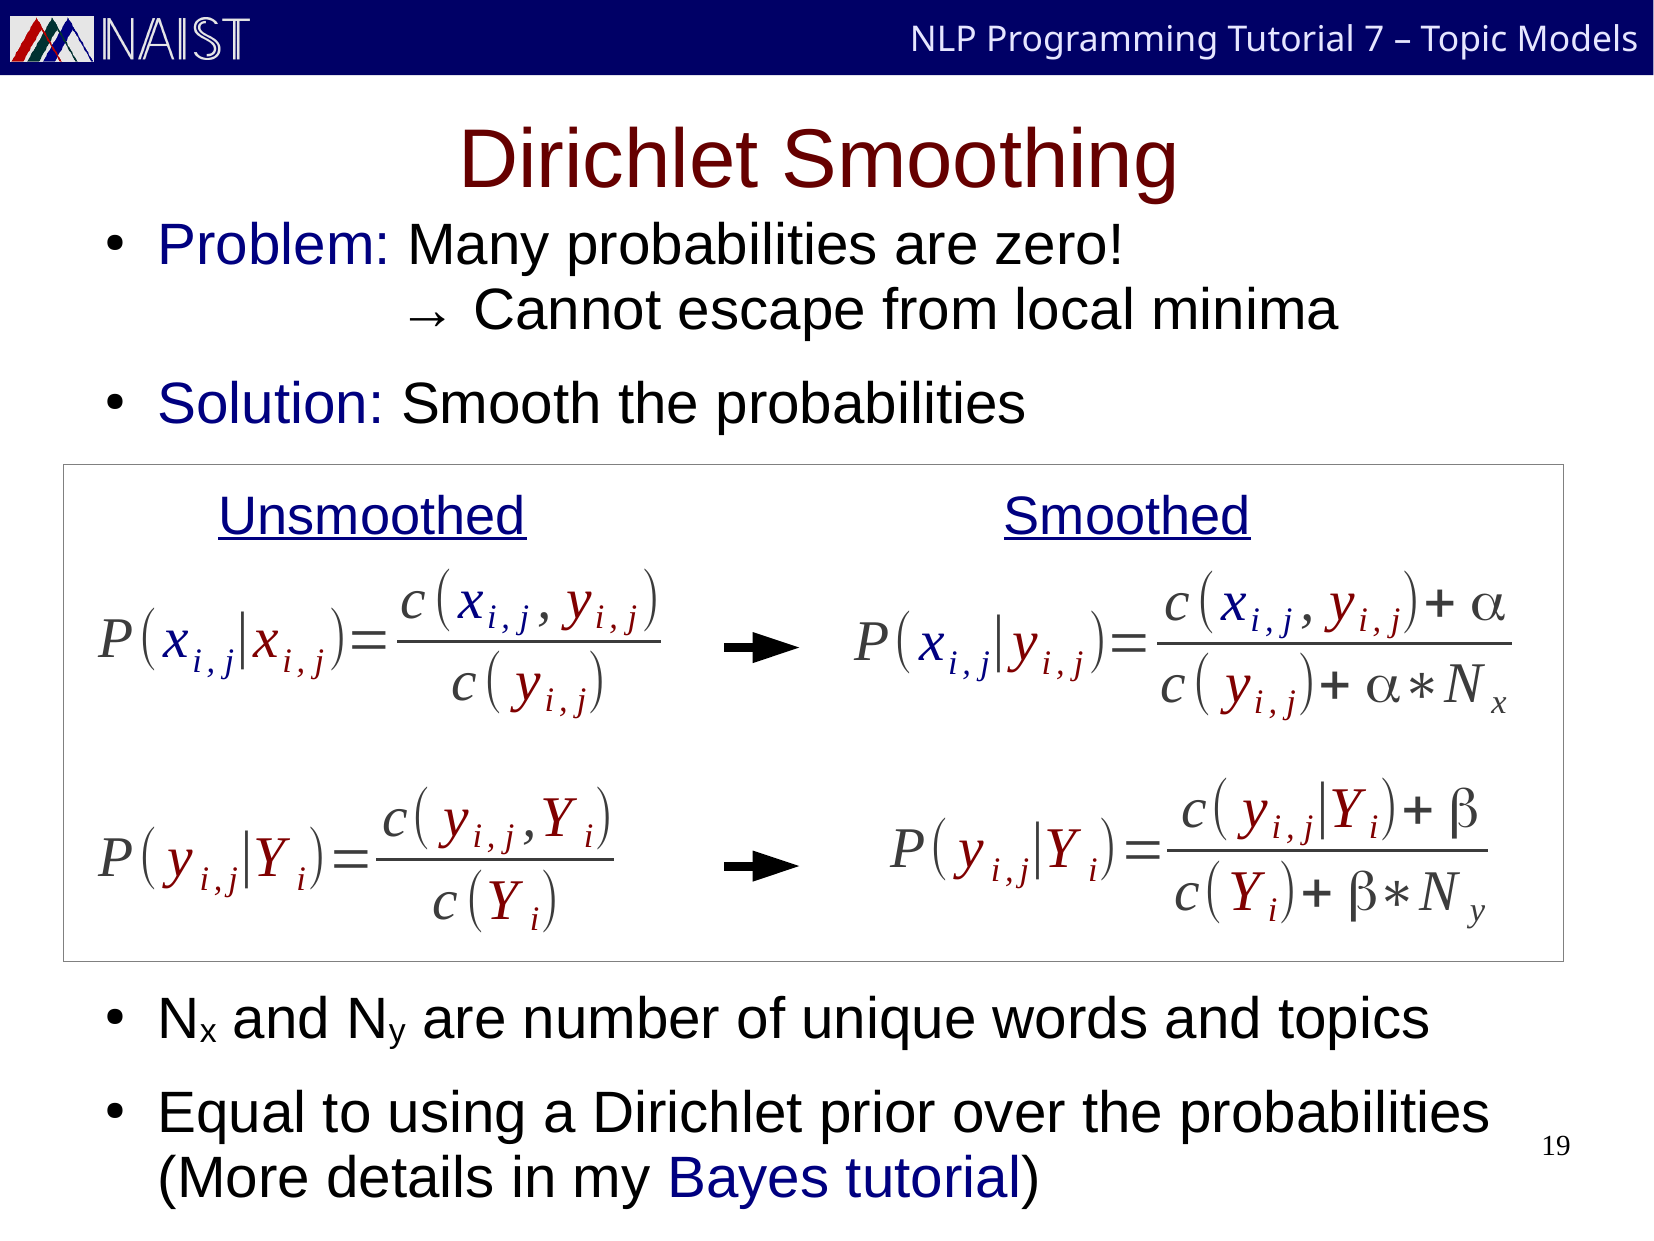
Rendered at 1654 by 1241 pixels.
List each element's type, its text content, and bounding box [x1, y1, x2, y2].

text_box Unsmoothed [203, 477, 542, 554]
chart [871, 773, 1506, 930]
chart [80, 782, 633, 939]
list Problem: Many probabilities are zero! → Cannot escape from local minima Solution: Smooth the probabilities Nx and Ny are number of unique words and topics Equal to using a Dirichlet prior over the probabilities (More details in my Bayes tutorial) [86, 211, 1576, 1230]
title Dirichlet Smoothing [75, 63, 1564, 255]
picture [102, 17, 251, 60]
list Problem: Many probabilities are zero! → Cannot escape from local minima Solution: Smooth the probabilities Nx and Ny are number of unique words and topics Equal to using a Dirichlet prior over the probabilities (More details in my Bayes tutorial) [86, 465, 1563, 961]
picture [10, 16, 94, 62]
chart [836, 566, 1530, 723]
chart [80, 564, 678, 721]
text_box Smoothed [988, 477, 1267, 554]
